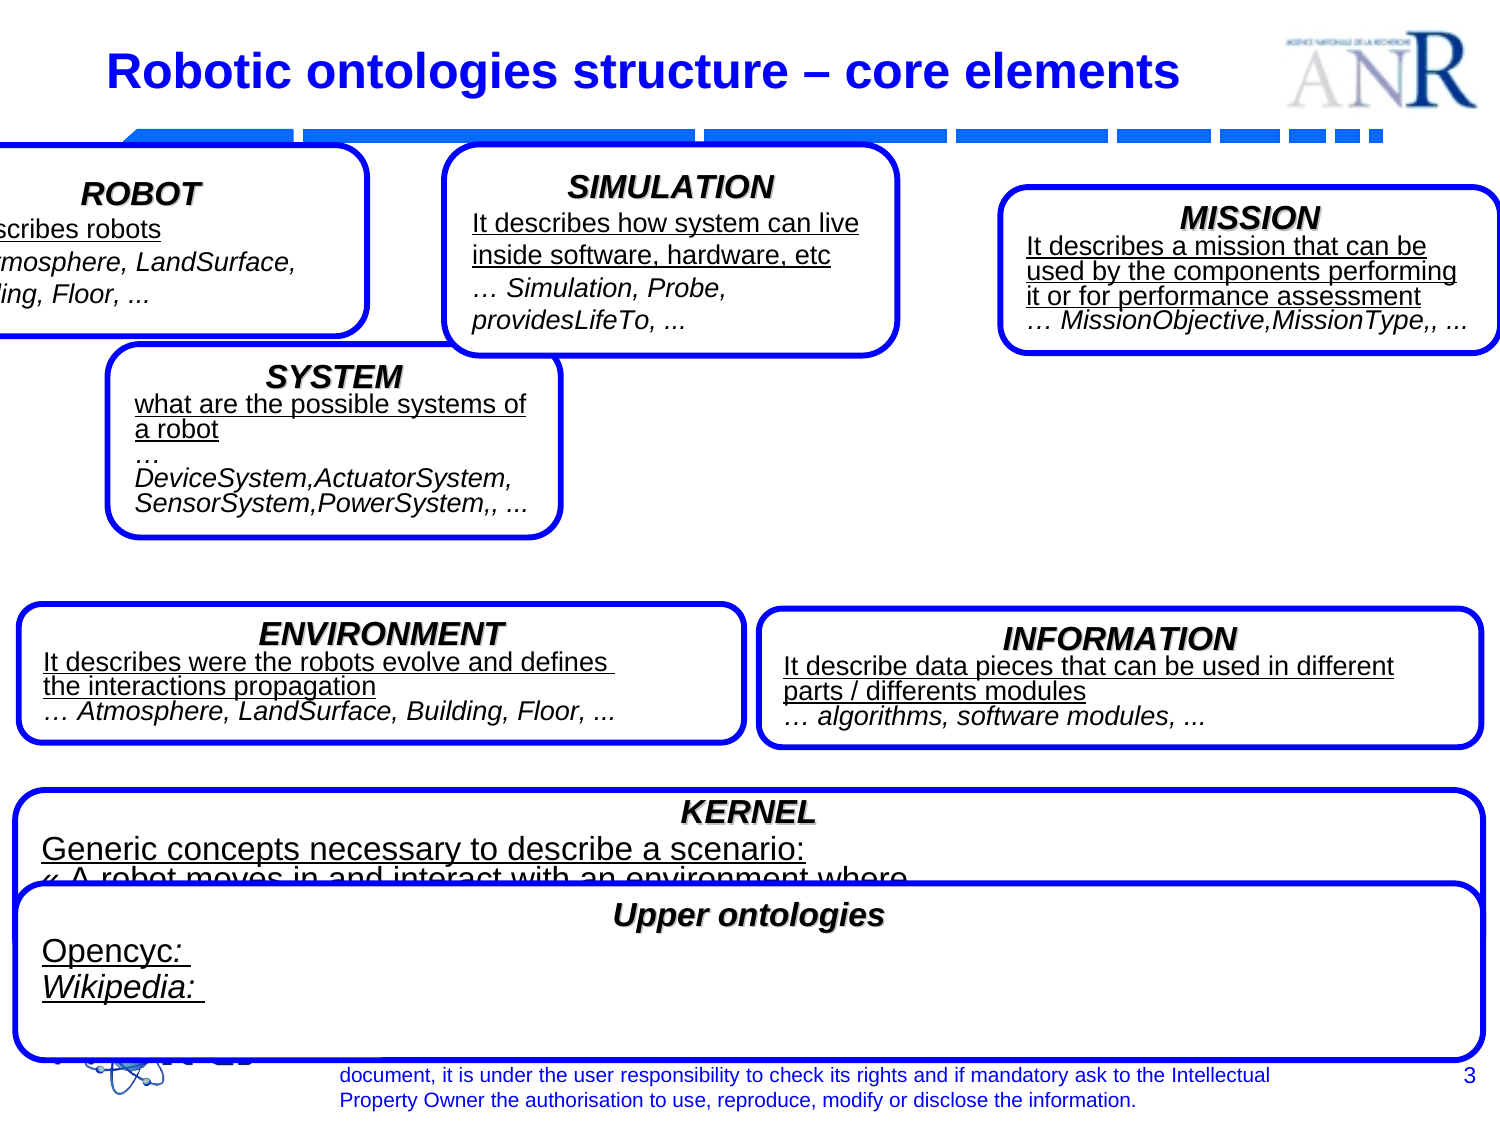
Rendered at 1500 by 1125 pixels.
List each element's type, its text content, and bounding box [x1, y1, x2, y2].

picture [35, 1059, 272, 1101]
text_box Upper ontologies Opencyc: Wikipedia: [15, 883, 1484, 1061]
text_box SYSTEM what are the possible systems of a robot … DeviceSystem,ActuatorSystem, SensorSystem,PowerSystem,, ... [107, 344, 561, 538]
text_box SIMULATION It describes how system can live inside software, hardware, etc … Simulation, Probe, providesLifeTo, ... [444, 144, 898, 356]
text_box INFORMATION It describe data pieces that can be used in different parts / differents modules … algorithms, software modules, ... [758, 608, 1482, 748]
title Robotic ontologies structure – core elements [23, 11, 1264, 130]
picture [1281, 27, 1484, 115]
text_box ROBOT It describes robots … Atmosphere, LandSurface, Building, Floor, ... [0, 145, 368, 337]
text_box ENVIRONMENT It describes were the robots evolve and defines the interactions propagation … Atmosphere, LandSurface, Building, Floor, ... [18, 604, 745, 743]
text_box KERNEL Generic concepts necessary to describe a scenario: « A robot moves in and interact with an environment where physical objects evolve » … PhysicalObject, Interaction, System, EvolutionModel, ... [15, 790, 1484, 911]
text_box MISSION It describes a mission that can be used by the components performing it or for performance assessment … MissionObjective,MissionType,, ... [1000, 187, 1500, 354]
